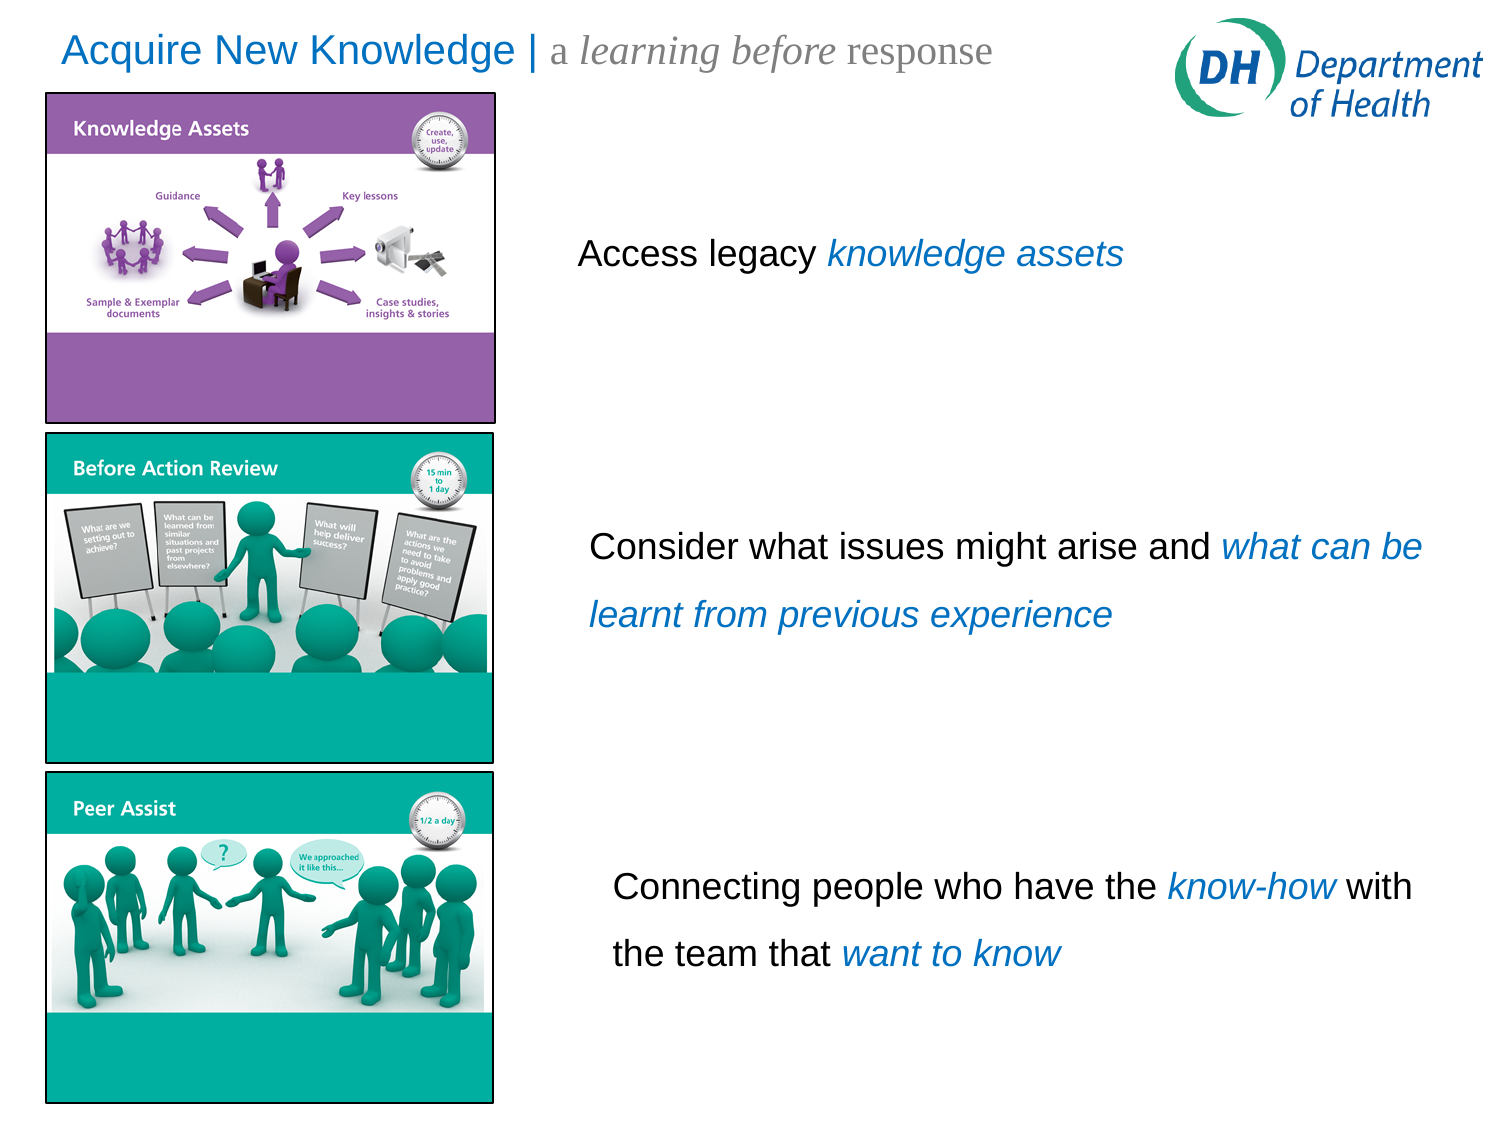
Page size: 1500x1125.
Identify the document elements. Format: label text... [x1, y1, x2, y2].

picture [1175, 19, 1483, 117]
text_box Access legacy knowledge assets [562, 199, 1383, 275]
title Acquire New Knowledge | a learning before response [0, 8, 1203, 197]
text_box Connecting people who have the know-how with the team that want to know [598, 832, 1477, 982]
picture [46, 93, 494, 422]
picture [46, 433, 493, 762]
picture [46, 773, 493, 1102]
text_box Consider what issues might arise and what can be learnt from previous experience [574, 492, 1454, 636]
